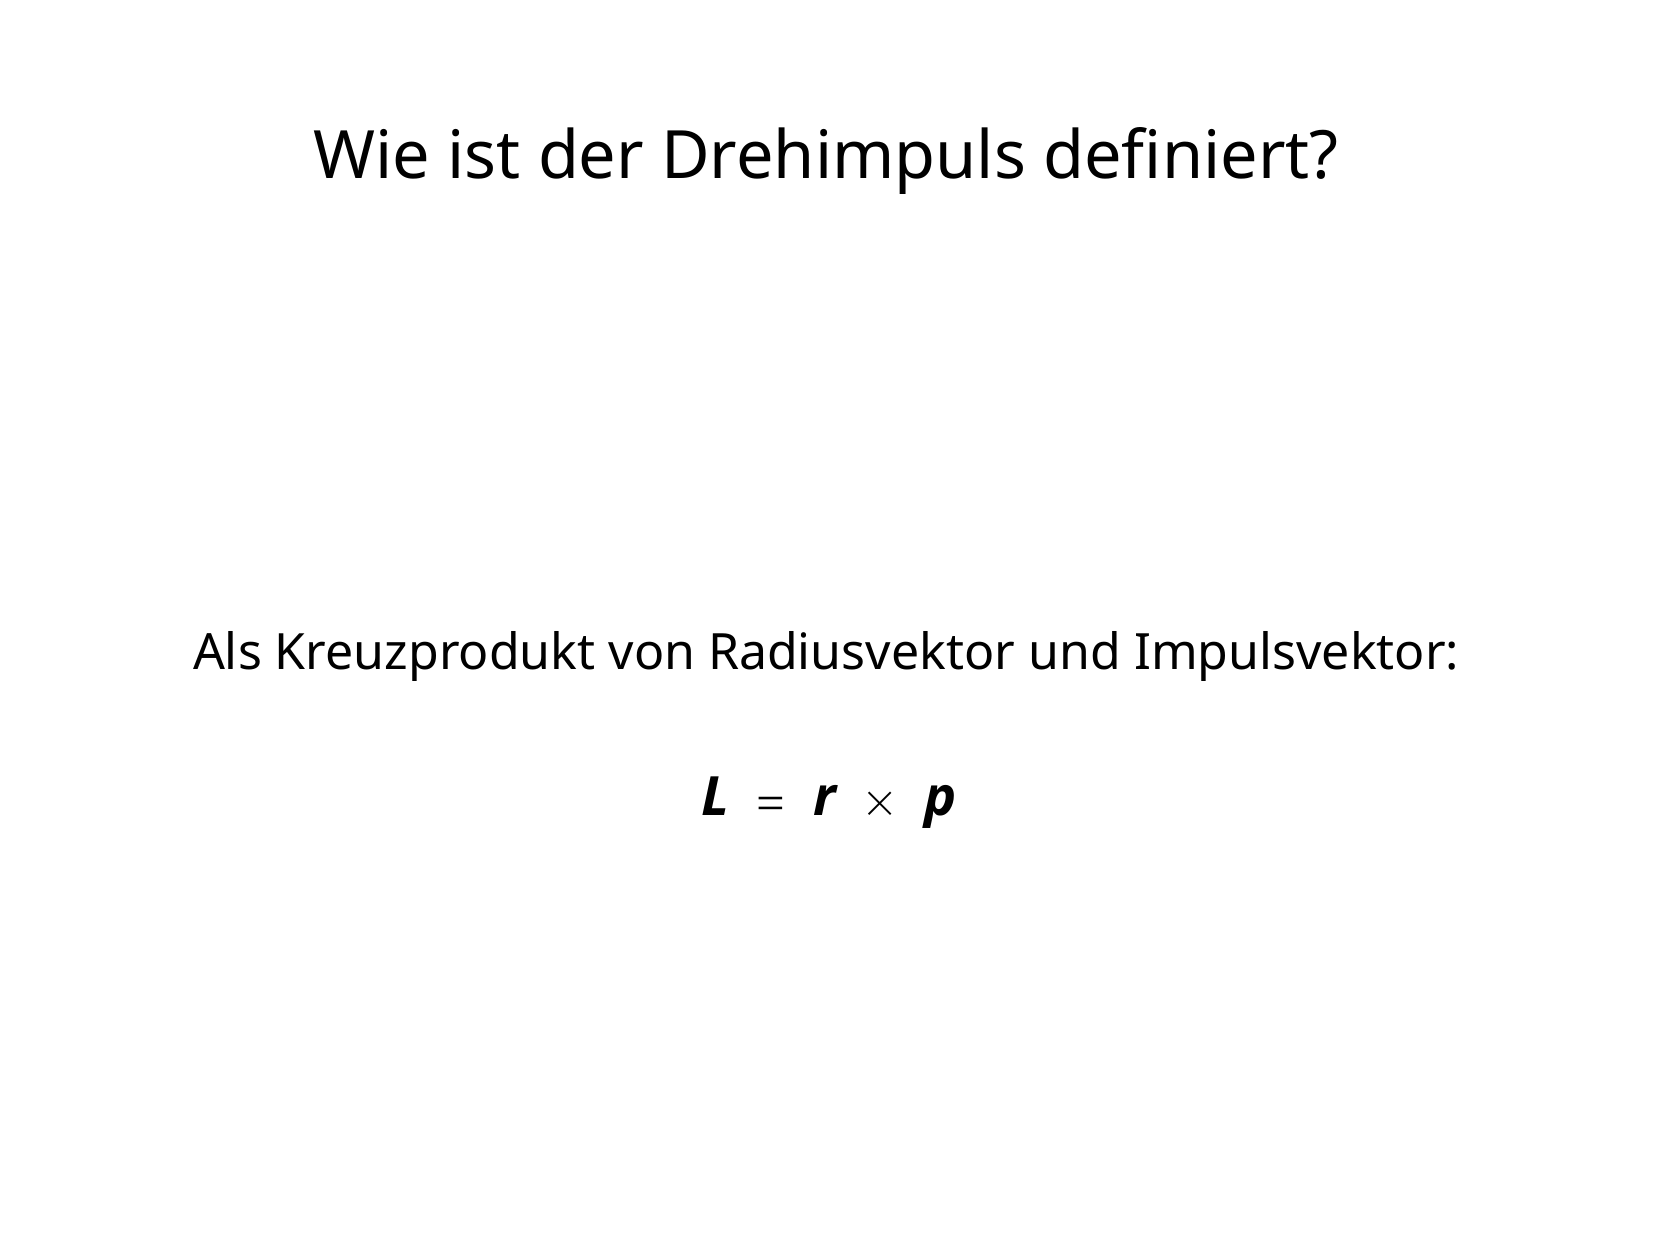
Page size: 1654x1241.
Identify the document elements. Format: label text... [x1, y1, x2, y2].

chart [693, 764, 961, 831]
title Wie ist der Drehimpuls definiert? [82, 49, 1571, 257]
subtitle Als Kreuzprodukt von Radiusvektor und Impulsvektor: [82, 290, 1571, 1010]
